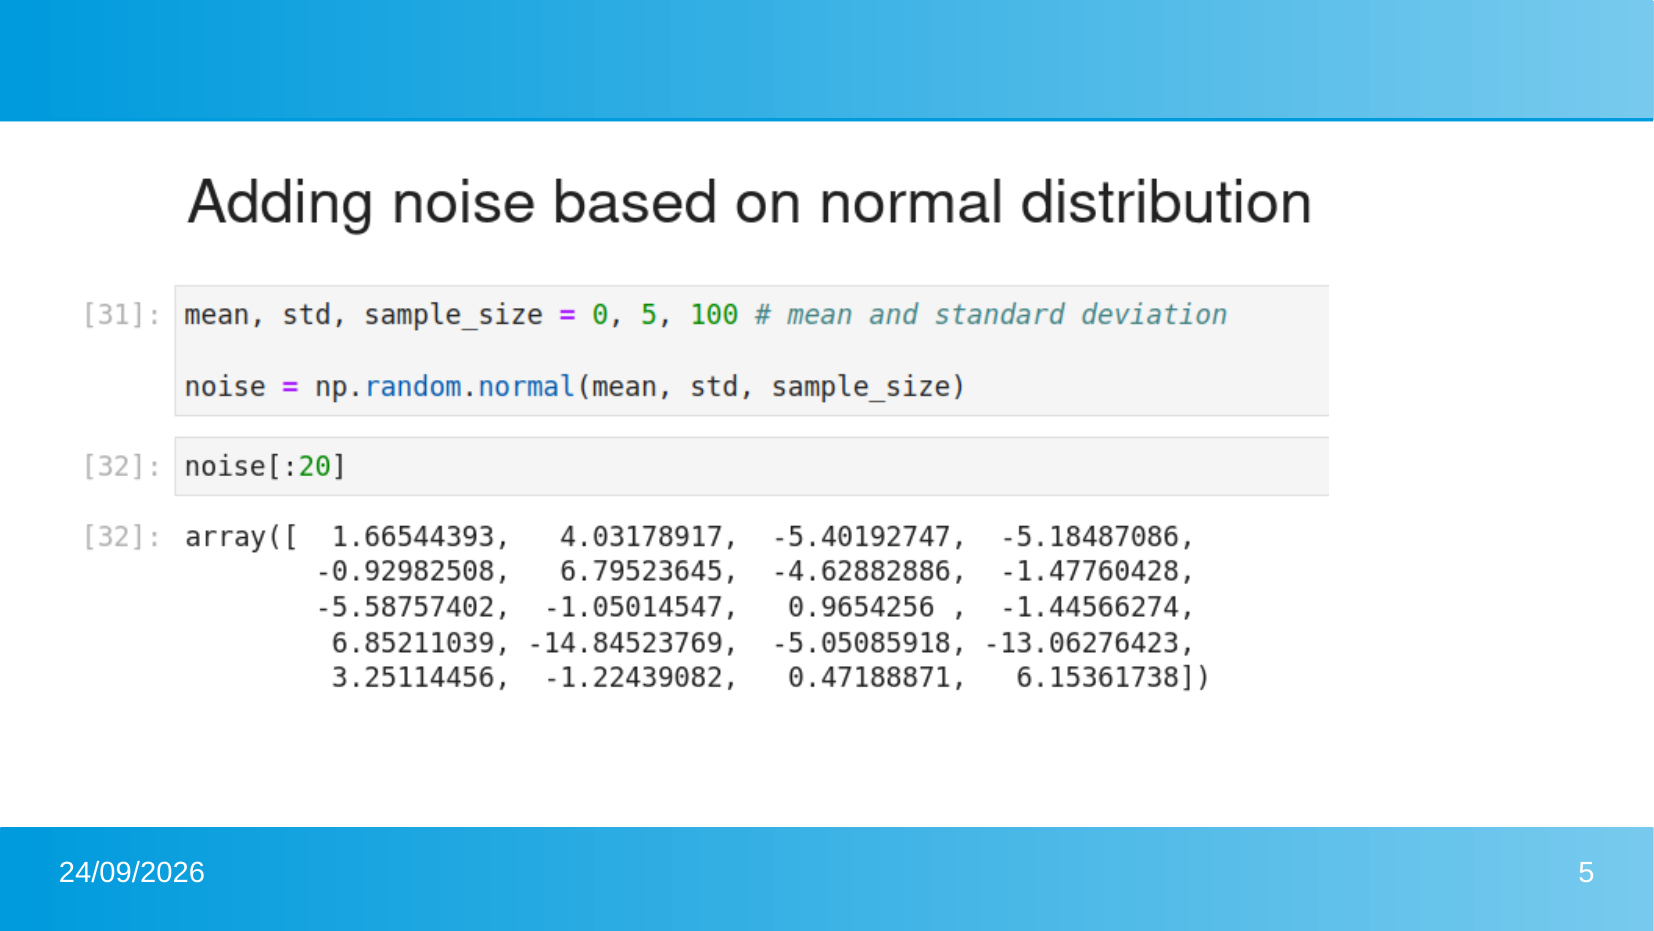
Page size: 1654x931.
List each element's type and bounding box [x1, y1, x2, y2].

picture [70, 168, 1329, 709]
